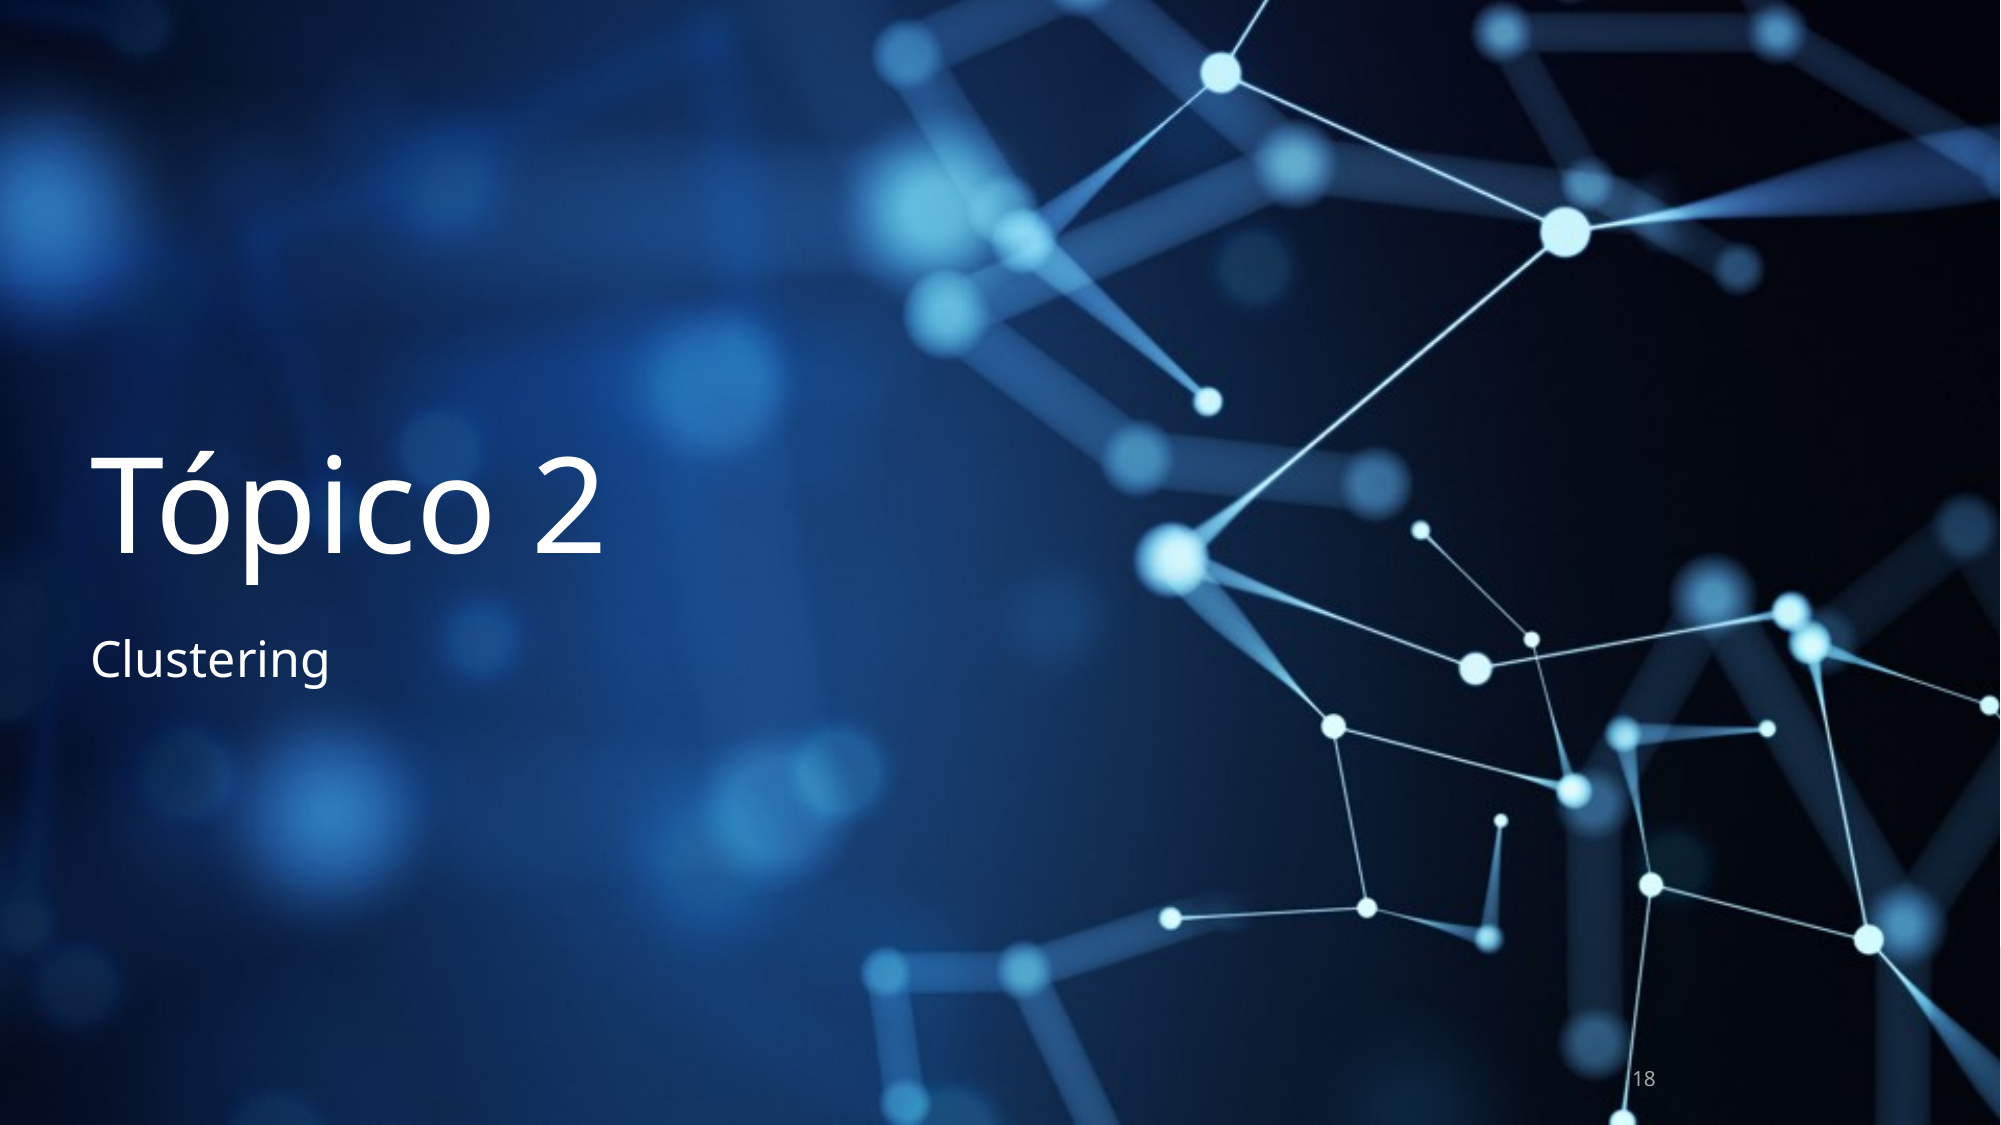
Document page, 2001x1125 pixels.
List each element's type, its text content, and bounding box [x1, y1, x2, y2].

picture [0, 0, 2000, 1125]
subtitle Clustering [90, 627, 983, 1000]
title Tópico 2 [90, 90, 983, 580]
text_box [1632, 1067, 1910, 1093]
